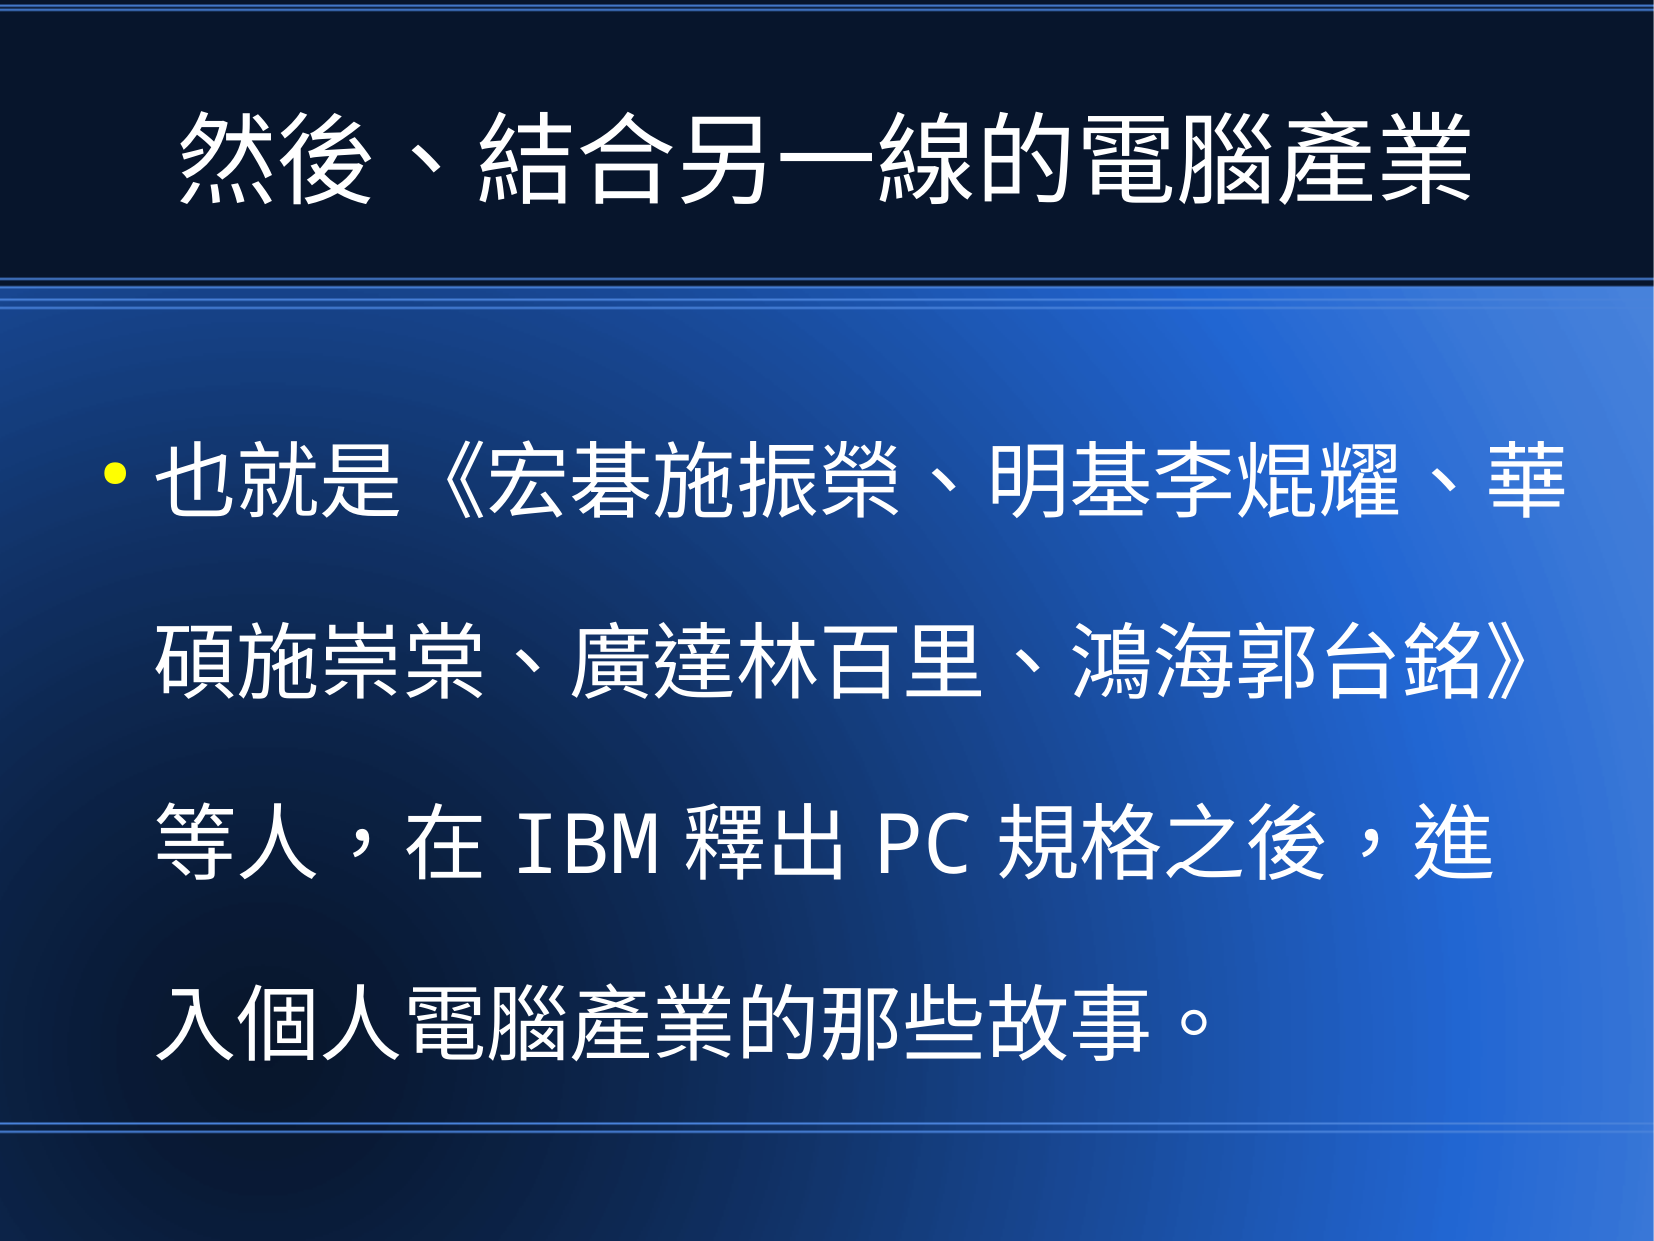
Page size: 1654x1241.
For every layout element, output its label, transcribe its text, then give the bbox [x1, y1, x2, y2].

list 也就是《宏碁施振榮、明基李焜耀、華碩施崇棠、廣達林百里、鴻海郭台銘》等人，在IBM釋出PC規格之後，進入個人電腦產業的那些故事。 [82, 355, 1571, 1241]
title 然後、結合另一線的電腦產業 [82, 49, 1571, 257]
picture [0, 0, 1654, 1241]
